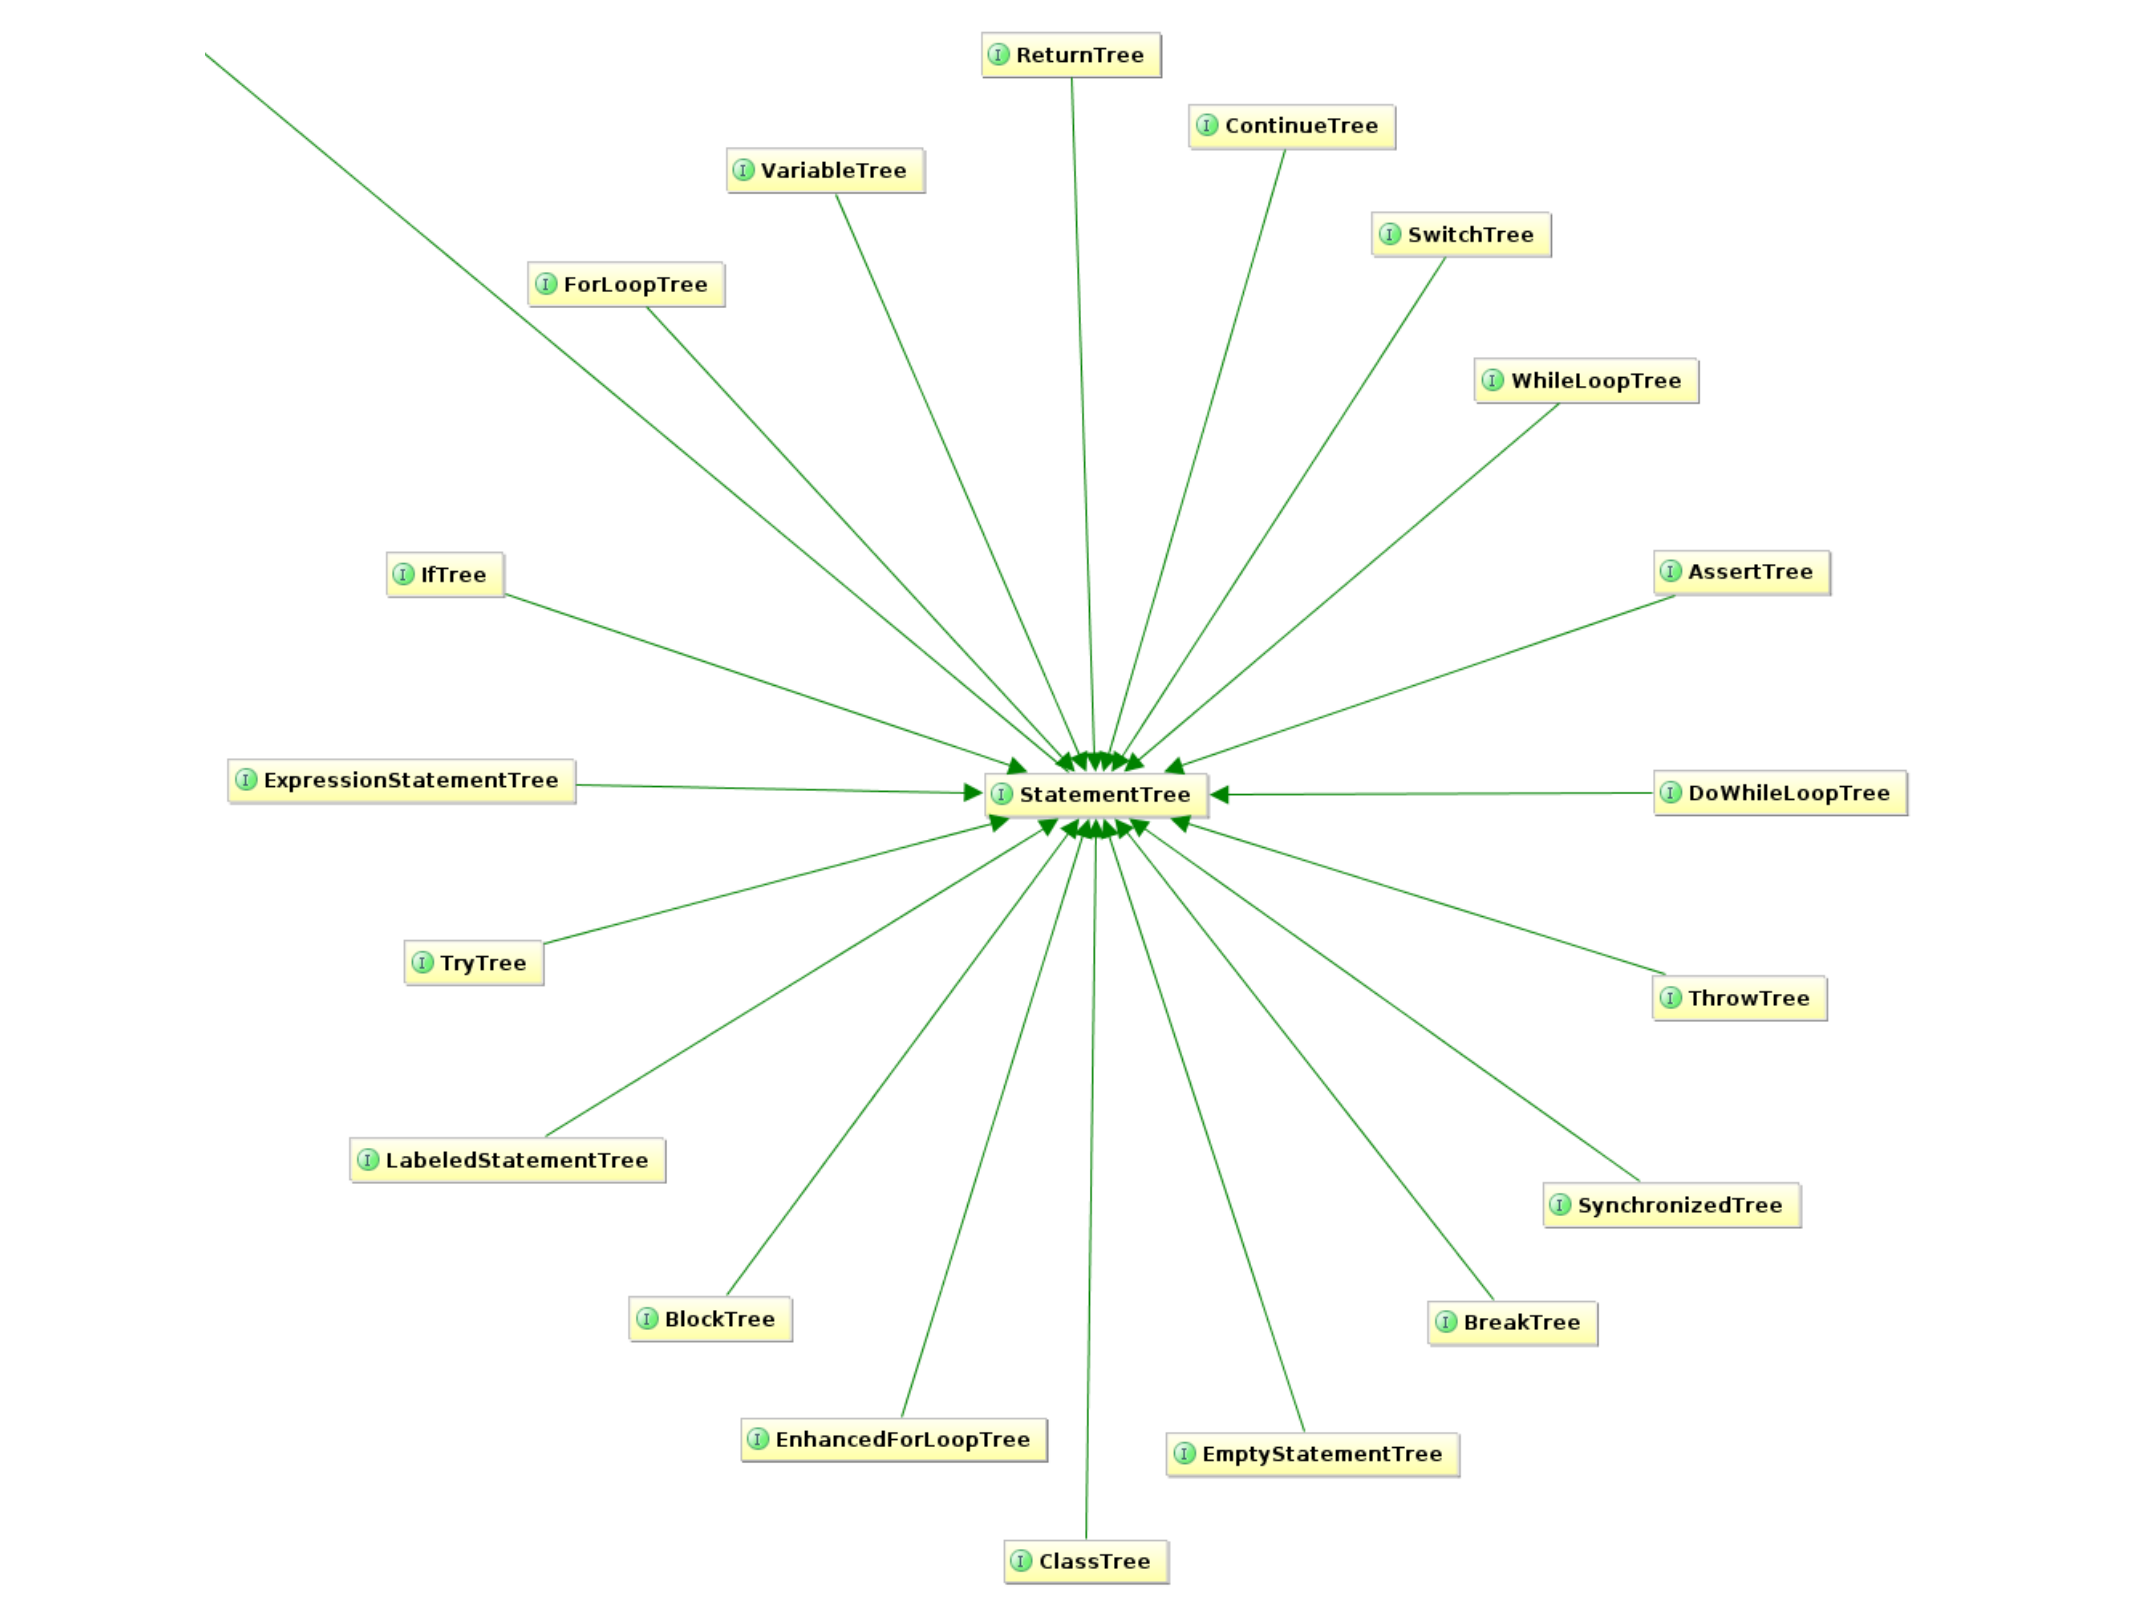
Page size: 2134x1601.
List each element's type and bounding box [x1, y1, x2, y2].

picture [205, 0, 1928, 1601]
